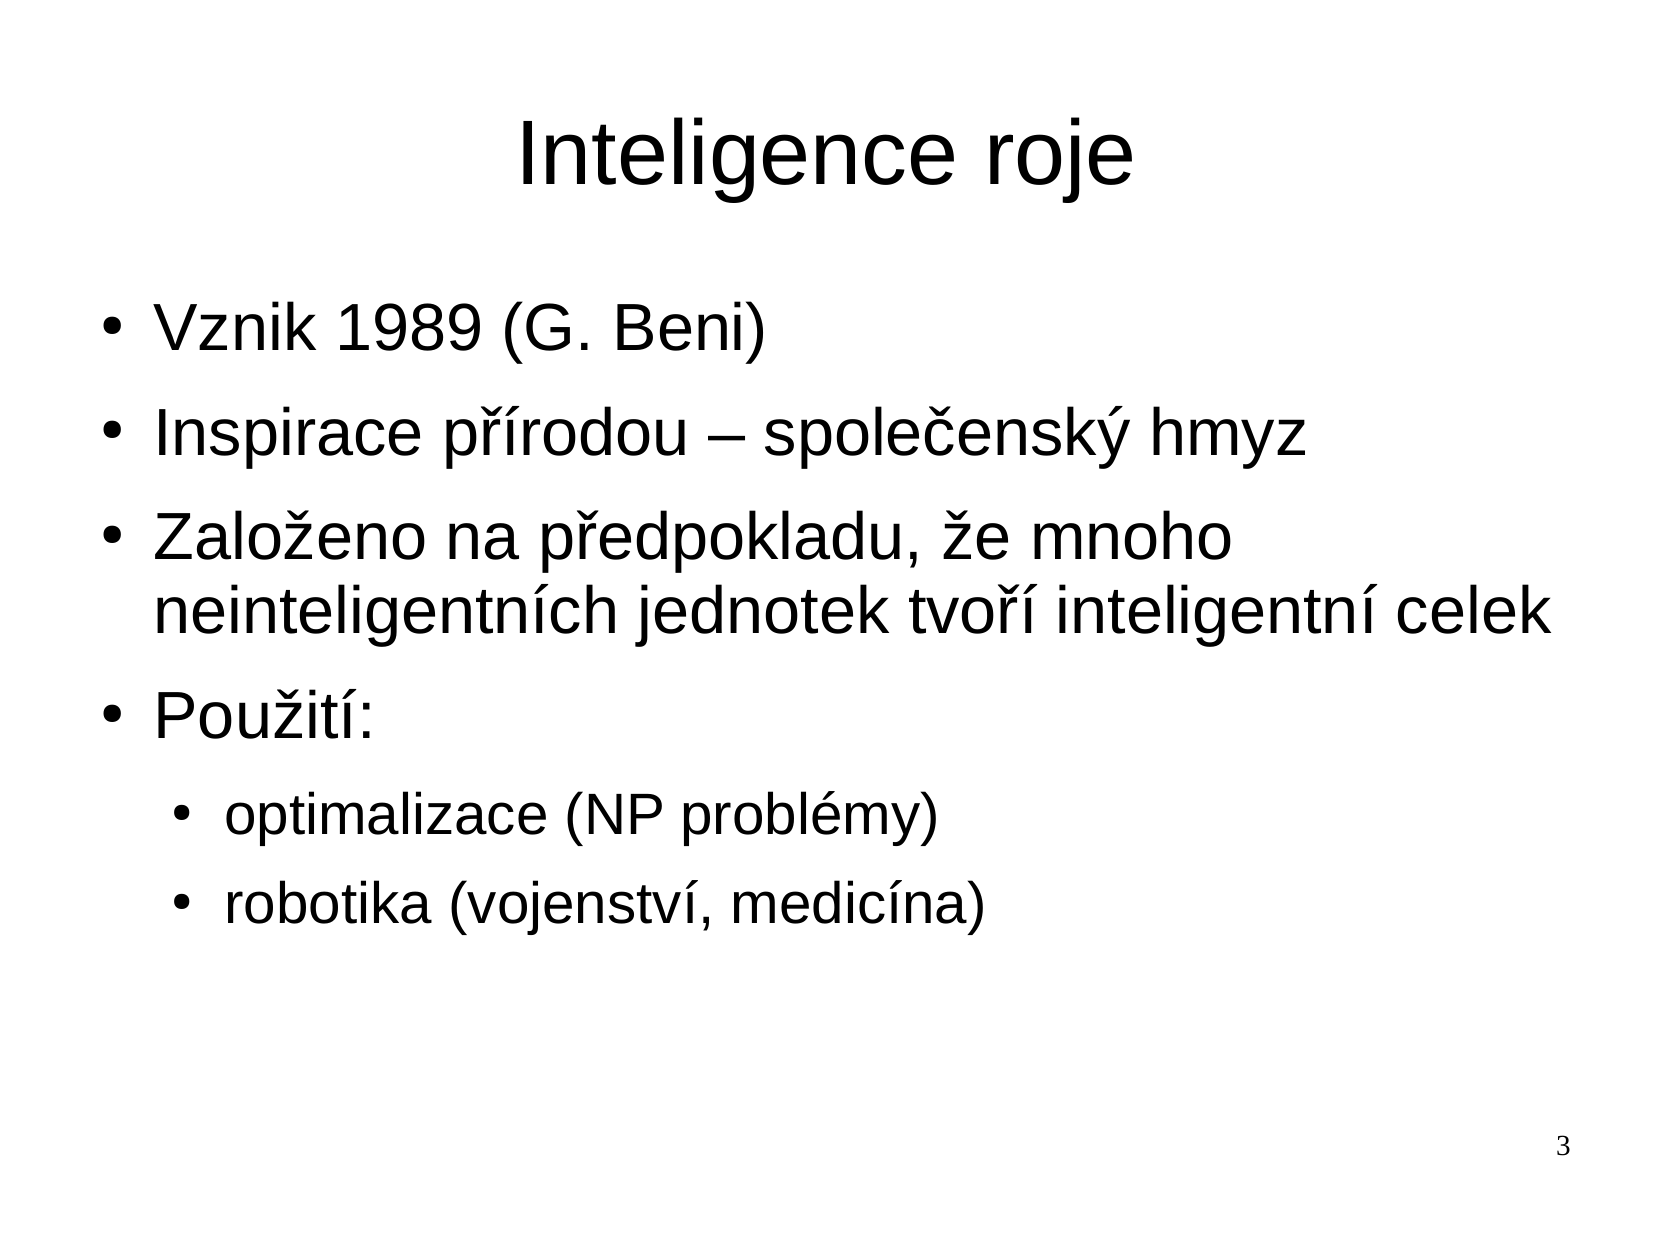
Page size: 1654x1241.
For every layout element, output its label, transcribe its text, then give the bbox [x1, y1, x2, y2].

title Inteligence roje [82, 49, 1571, 257]
list Vznik 1989 (G. Beni) Inspirace přírodou – společenský hmyz Založeno na předpokladu, že mnoho neinteligentních jednotek tvoří inteligentní celek Použití: optimalizace (NP problémy) robotika (vojenství, medicína) [82, 290, 1571, 1109]
